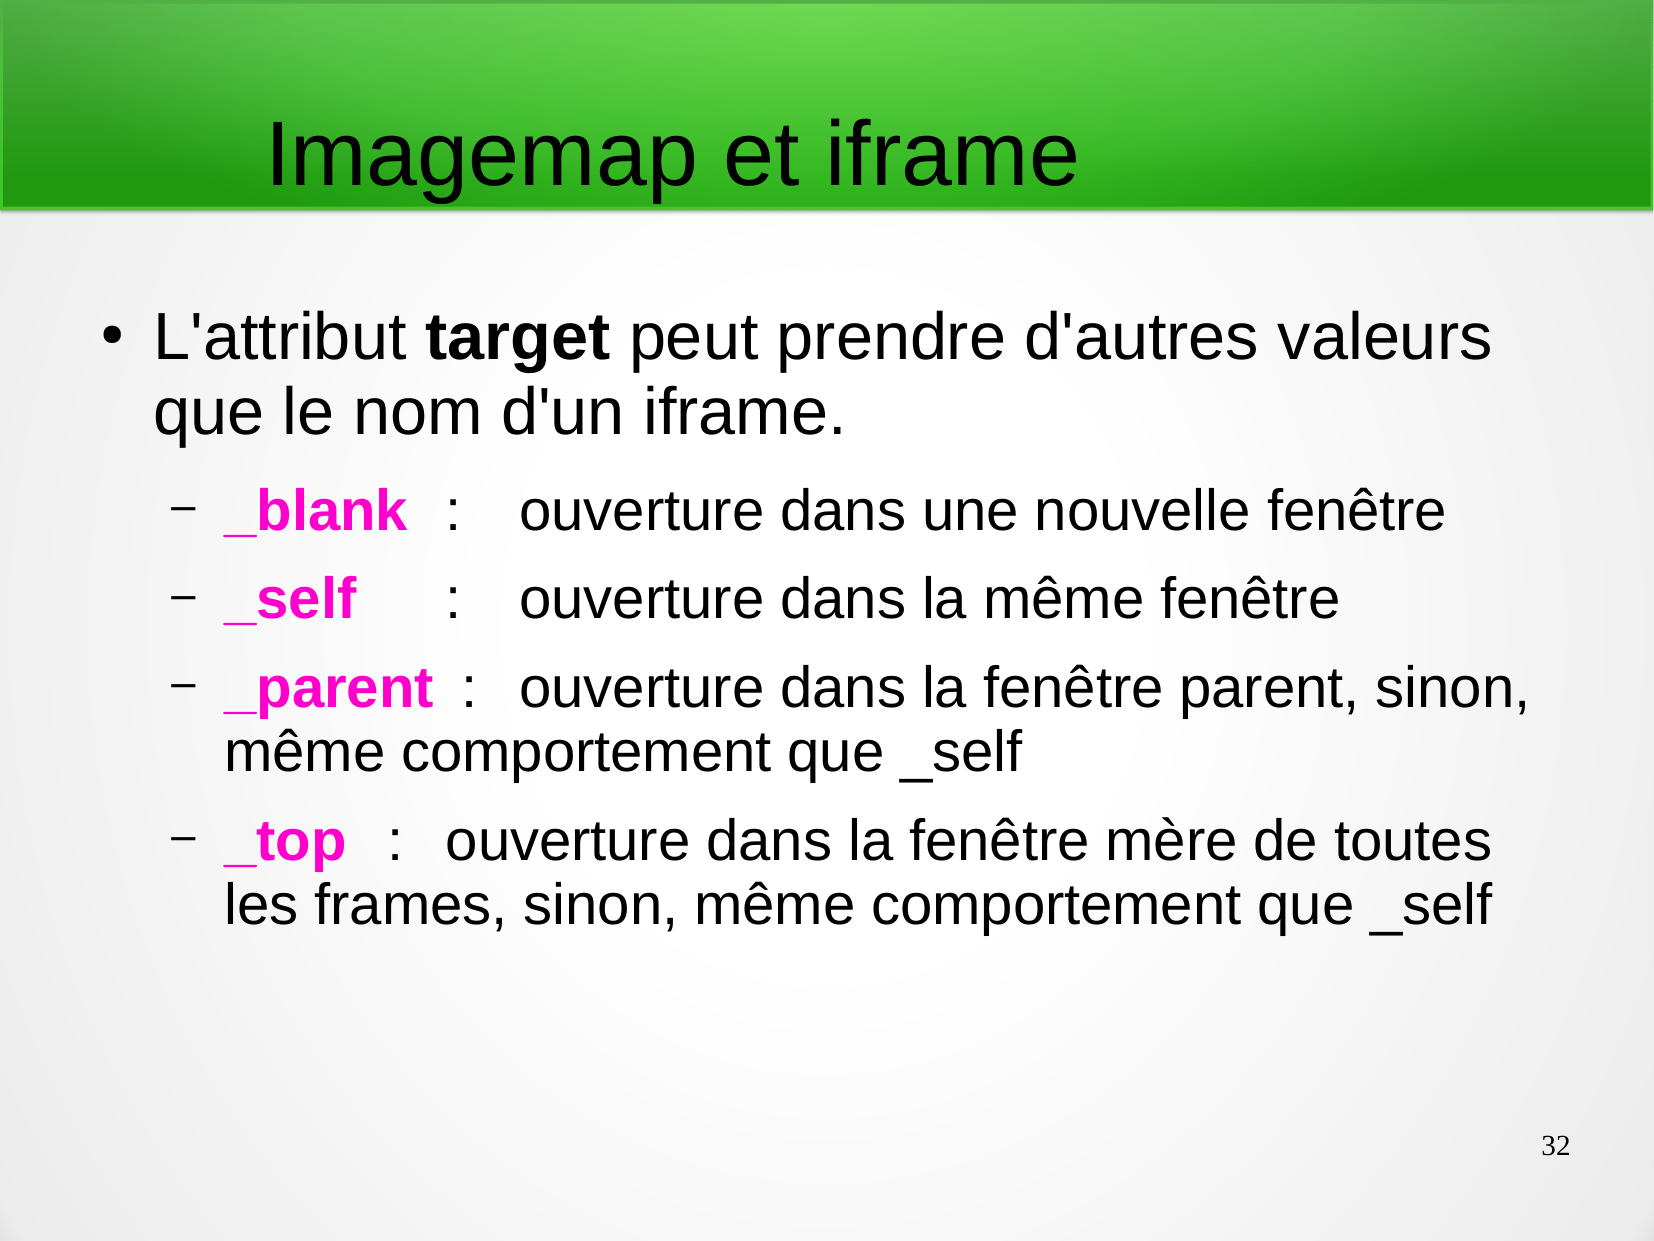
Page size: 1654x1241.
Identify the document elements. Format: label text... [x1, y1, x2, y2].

list L'attribut target peut prendre d'autres valeurs que le nom d'un iframe. _blank : ouverture dans une nouvelle fenêtre _self : ouverture dans la même fenêtre _parent : ouverture dans la fenêtre parent, sinon, même comportement que _self _top : ouverture dans la fenêtre mère de toutes les frames, sinon, même comportement que _self [82, 299, 1571, 1019]
title Imagemap et iframe [82, 94, 1264, 213]
